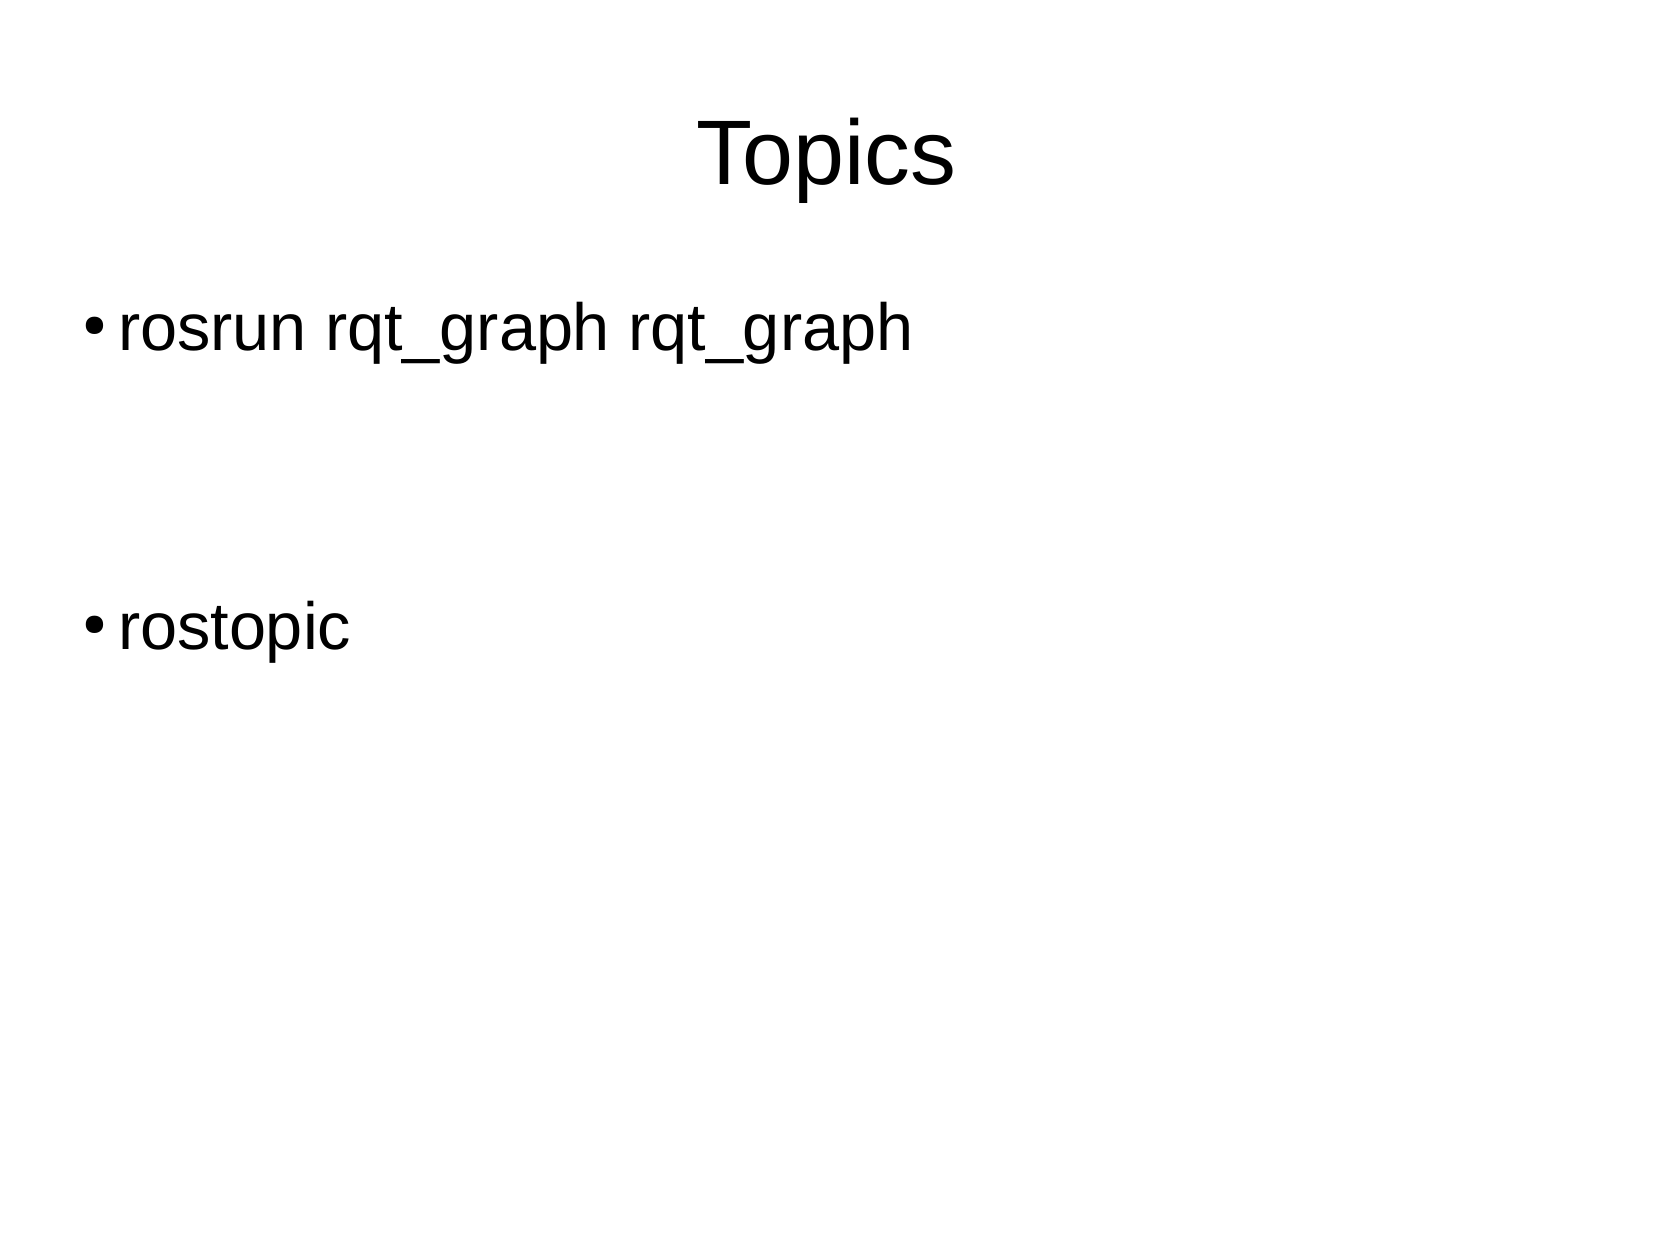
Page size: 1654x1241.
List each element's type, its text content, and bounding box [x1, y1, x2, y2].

title Topics [82, 49, 1571, 257]
subtitle rosrun rqt_graph rqt_graph rostopic [82, 290, 1571, 1010]
